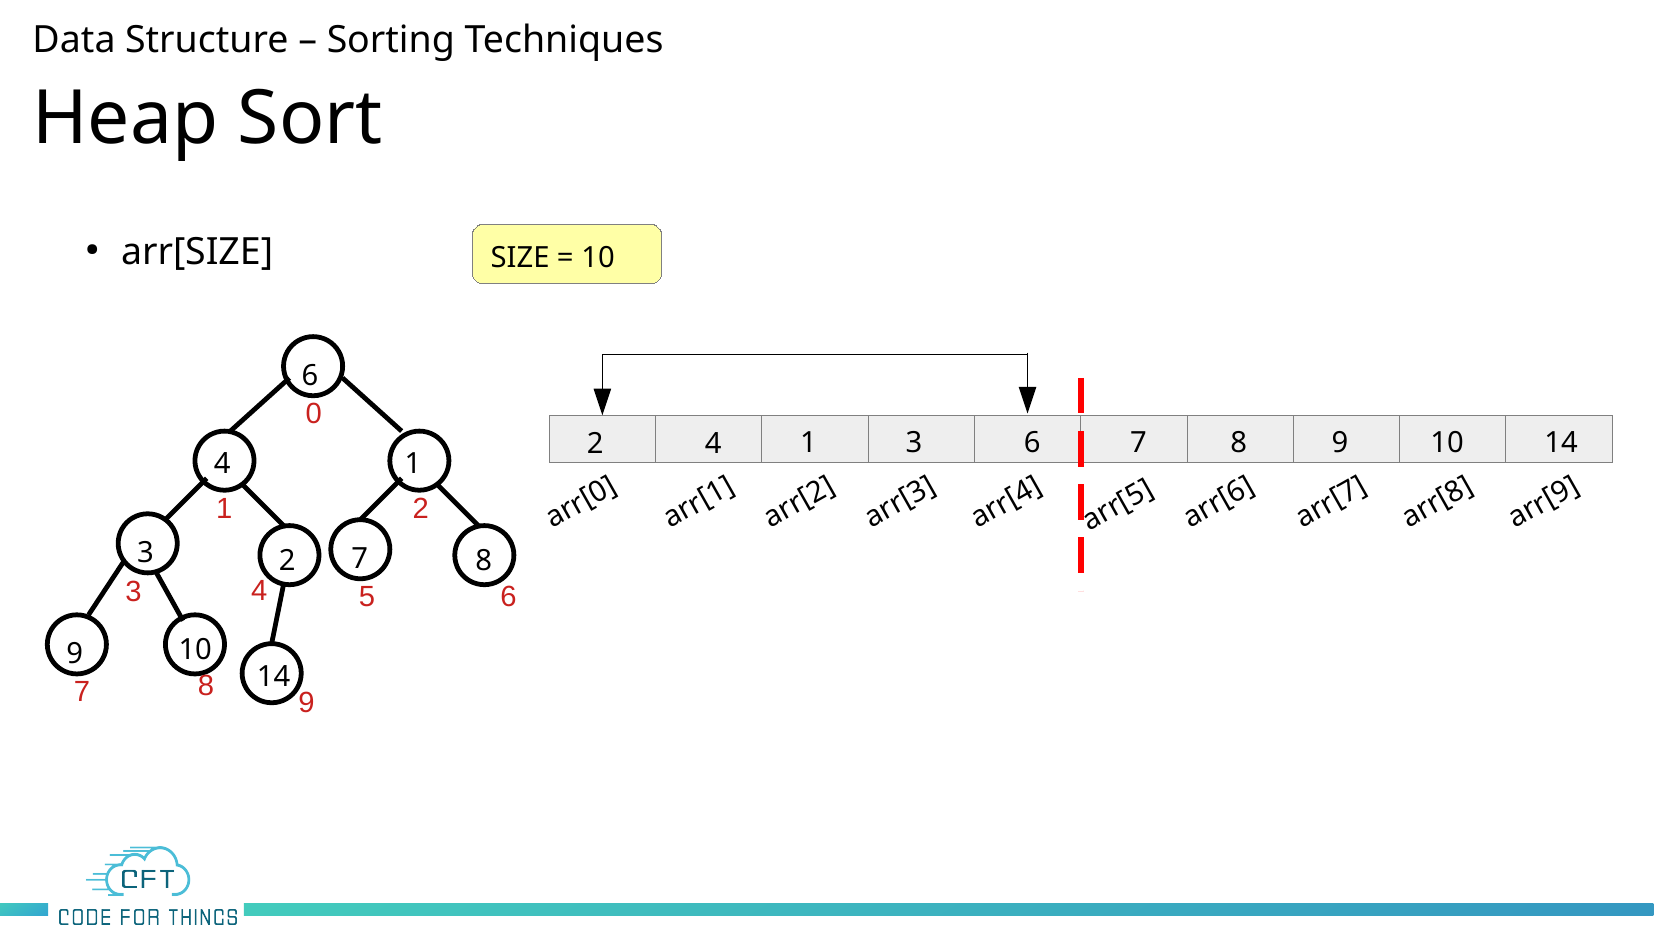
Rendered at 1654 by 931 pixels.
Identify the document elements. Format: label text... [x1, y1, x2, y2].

text_box [194, 445, 199, 476]
text_box 9 [1316, 413, 1384, 463]
text_box 7 [1115, 413, 1164, 463]
text_box 3 [110, 567, 157, 616]
text_box [757, 415, 785, 463]
text_box [853, 415, 890, 463]
text_box [549, 415, 572, 463]
text_box arr[SIZE] [70, 217, 315, 284]
text_box 14 [1529, 413, 1597, 463]
text_box arr[5] [1058, 442, 1199, 558]
text_box 10 [1415, 413, 1483, 463]
text_box 2 [572, 415, 644, 465]
text_box [509, 538, 514, 572]
text_box [258, 643, 286, 647]
title Data Structure – Sorting Techniques Heap Sort [32, 12, 1184, 166]
text_box 6 [1009, 413, 1058, 463]
text_box [254, 697, 283, 703]
text_box [330, 532, 336, 566]
text_box [338, 519, 382, 529]
text_box [644, 415, 690, 463]
text_box arr[0] [520, 459, 661, 554]
text_box [470, 581, 485, 585]
text_box arr[6] [1164, 438, 1300, 554]
text_box 0 [290, 389, 337, 437]
text_box [184, 614, 212, 620]
text_box [100, 626, 107, 663]
text_box [1384, 415, 1415, 463]
text_box [958, 415, 1009, 463]
text_box 5 [343, 572, 390, 621]
text_box [259, 540, 264, 566]
text_box 1 [201, 484, 248, 532]
text_box [291, 336, 335, 346]
text_box [283, 581, 304, 585]
text_box 1 [389, 435, 457, 485]
picture [59, 846, 237, 925]
text_box [467, 525, 502, 531]
text_box arr[3] [839, 450, 981, 554]
text_box [1164, 415, 1215, 463]
text_box [1058, 415, 1115, 463]
text_box 8 [460, 531, 509, 581]
text_box [385, 533, 390, 566]
text_box [118, 528, 122, 558]
text_box 6 [485, 572, 532, 621]
text_box 3 [122, 523, 171, 573]
text_box 6 [286, 346, 349, 396]
text_box 2 [264, 531, 313, 581]
text_box 4 [236, 566, 283, 615]
text_box [1597, 415, 1613, 463]
text_box arr[8] [1380, 438, 1515, 554]
text_box [171, 525, 178, 562]
text_box 8 [183, 661, 229, 710]
text_box 1 [785, 413, 853, 463]
text_box 10 [163, 620, 231, 670]
text_box 7 [59, 667, 105, 716]
text_box [272, 525, 307, 531]
text_box [1264, 415, 1316, 463]
text_box 3 [110, 567, 116, 576]
text_box arr[4] [949, 439, 1084, 554]
text_box [1483, 415, 1529, 463]
text_box [404, 431, 435, 435]
text_box arr[9] [1482, 442, 1625, 554]
text_box arr[7] [1272, 441, 1412, 554]
text_box [209, 431, 240, 435]
text_box 9 [283, 679, 330, 727]
text_box [126, 513, 170, 523]
text_box [472, 224, 662, 284]
text_box 14 [242, 647, 309, 697]
text_box 4 [690, 415, 757, 465]
text_box [454, 538, 460, 572]
text_box 8 [1215, 413, 1264, 463]
text_box 4 [199, 435, 266, 485]
text_box 2 [397, 484, 444, 532]
text_box SIZE = 10 [475, 228, 656, 278]
text_box 9 [51, 624, 100, 674]
text_box [313, 537, 320, 574]
text_box [47, 630, 51, 659]
text_box 7 [336, 529, 385, 579]
text_box arr[2] [738, 443, 875, 554]
text_box arr[1] [637, 451, 774, 554]
text_box 3 [890, 413, 958, 463]
text_box [55, 614, 99, 624]
